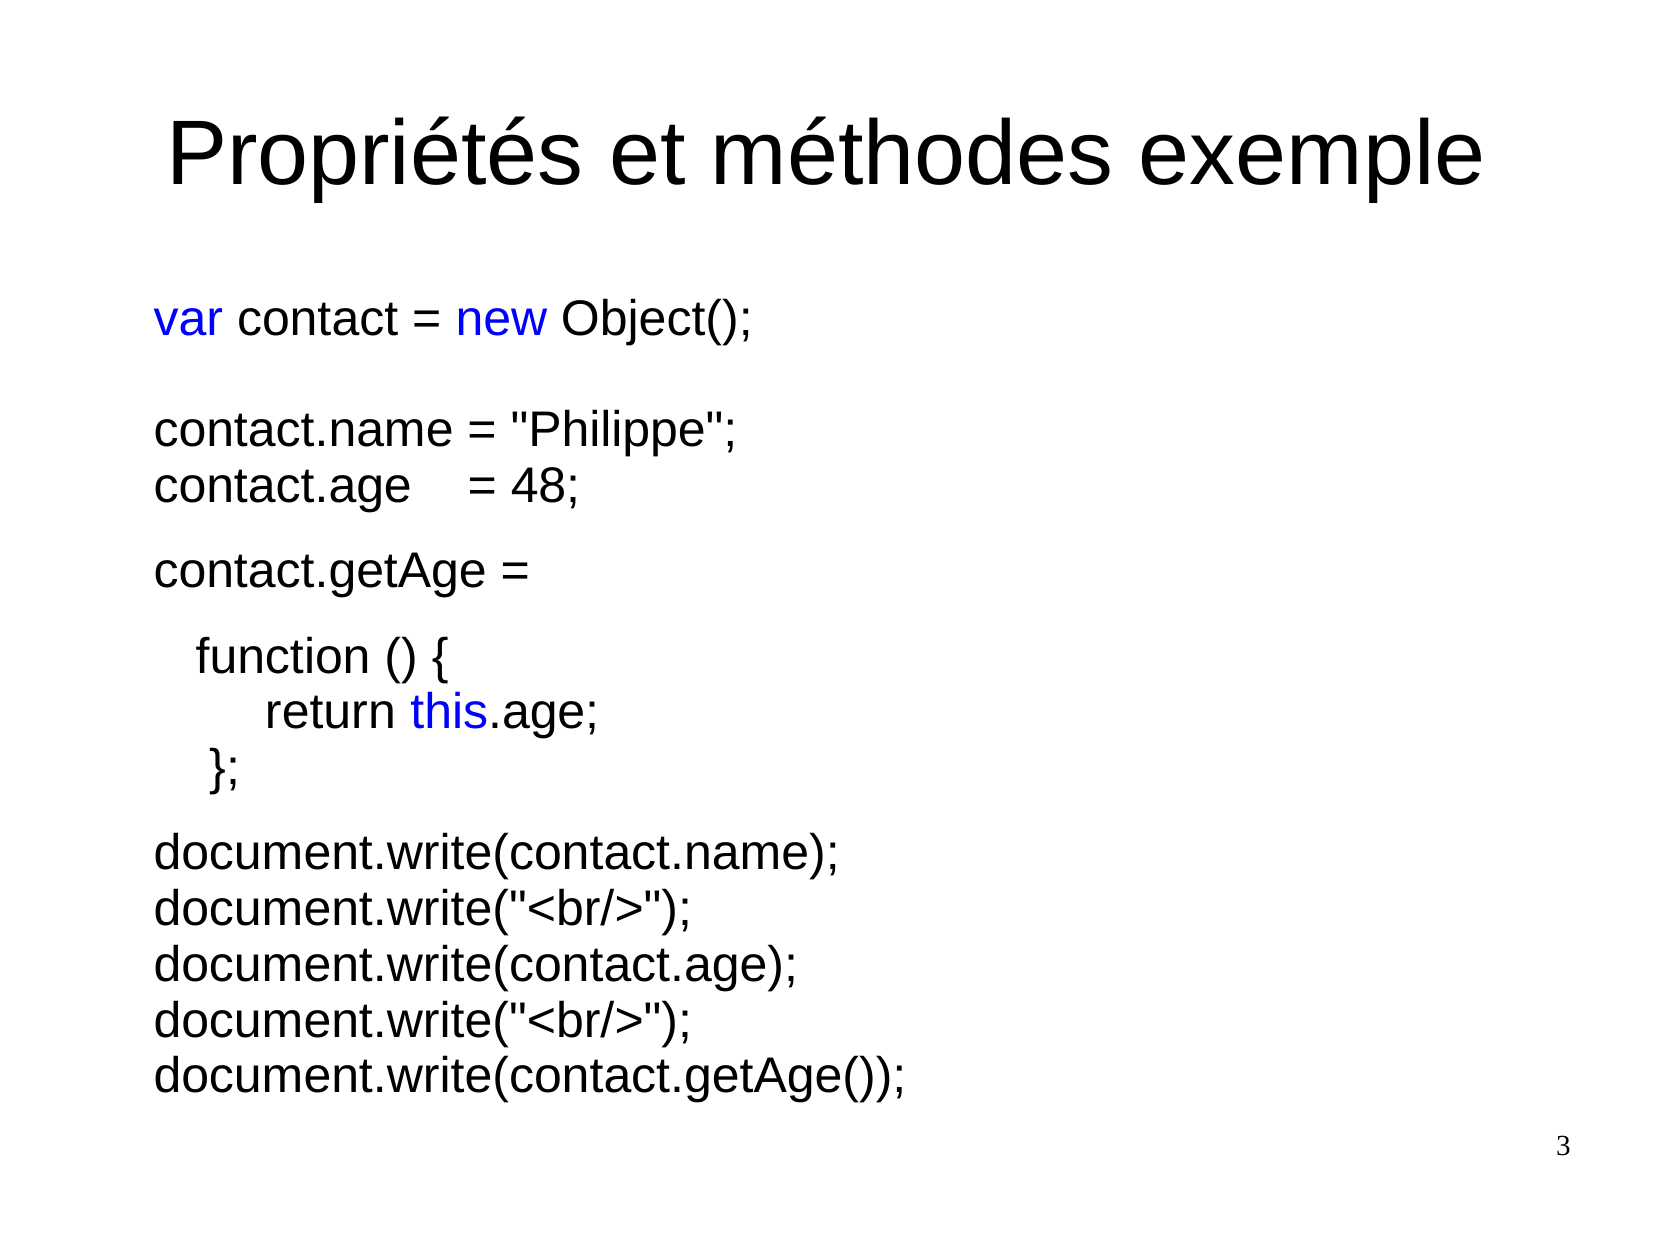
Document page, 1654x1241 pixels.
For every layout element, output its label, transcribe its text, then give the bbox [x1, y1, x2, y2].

title Propriétés et méthodes exemple [82, 49, 1571, 257]
list var contact = new Object(); contact.name = "Philippe"; contact.age = 48; contact.getAge = function () { return this.age; }; document.write(contact.name); document.write("<br/>"); document.write(contact.age); document.write("<br/>"); document.write(contact.getAge()); [82, 290, 1571, 1109]
